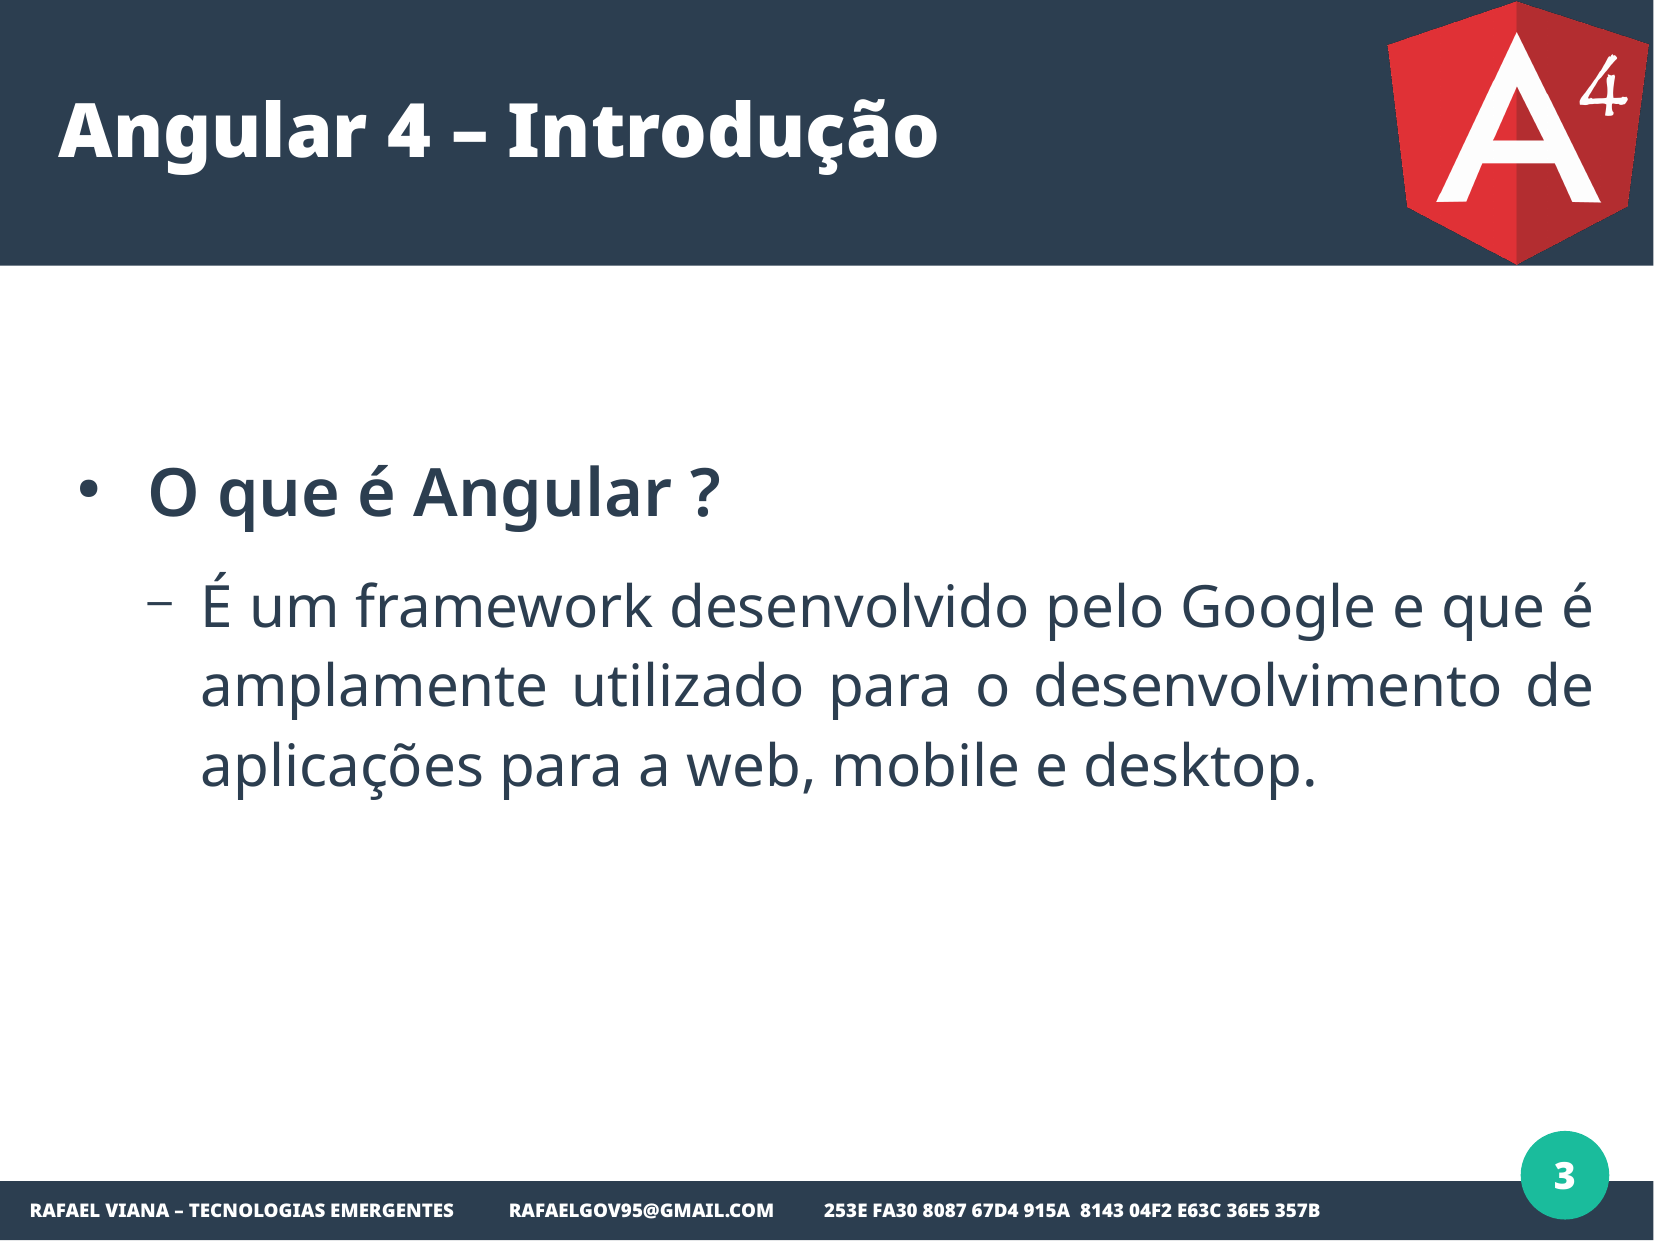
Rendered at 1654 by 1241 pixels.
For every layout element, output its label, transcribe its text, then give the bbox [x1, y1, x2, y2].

text_box RAFAEL VIANA – TECNOLOGIAS EMERGENTES RAFAELGOV95@GMAIL.COM 253E FA30 8087 67D4 915A 8143 04F2 E63C 36E5 357B [29, 1181, 1654, 1241]
picture [1387, 0, 1654, 266]
list O que é Angular ? É um framework desenvolvido pelo Google e que é amplamente utilizado para o desenvolvimento de aplicações para a web, mobile e desktop. [59, 324, 1595, 1152]
title Angular 4 – Introdução [59, 49, 1387, 207]
